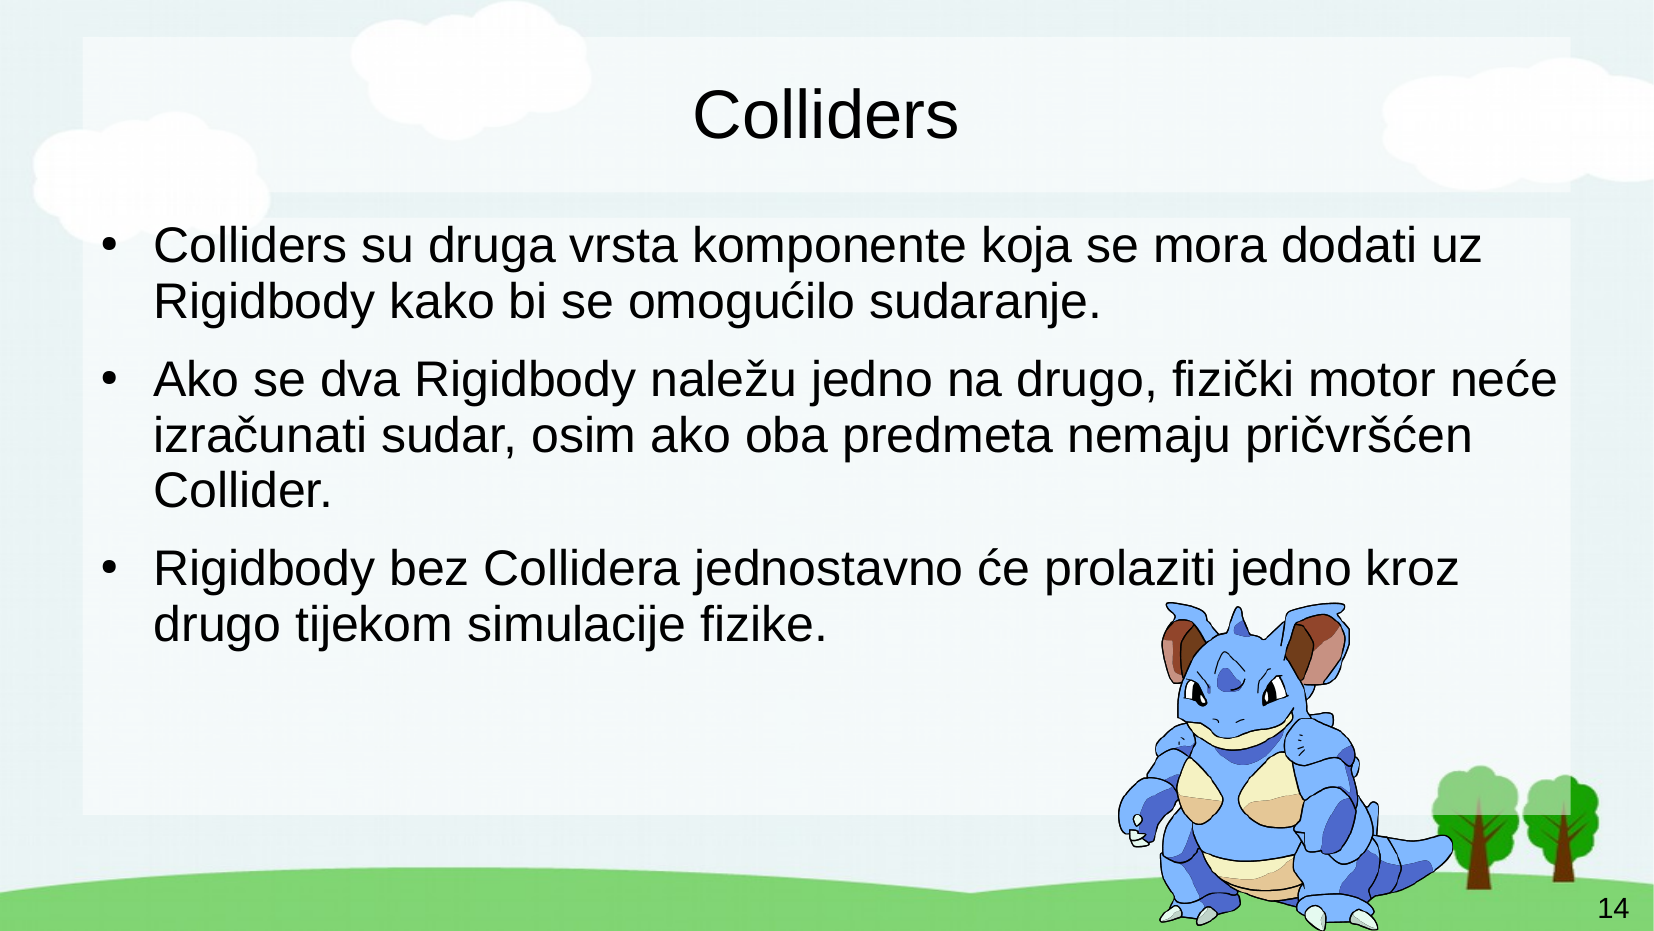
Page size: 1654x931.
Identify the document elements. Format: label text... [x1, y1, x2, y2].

title Colliders [82, 36, 1571, 193]
picture [0, 0, 1654, 931]
list Colliders su druga vrsta komponente koja se mora dodati uz Rigidbody kako bi se omogućilo sudaranje. Ako se dva Rigidbody naležu jedno na drugo, fizički motor neće izračunati sudar, osim ako oba predmeta nemaju pričvršćen Collider. Rigidbody bez Collidera jednostavno će prolaziti jedno kroz drugo tijekom simulacije fizike. [82, 217, 1571, 815]
